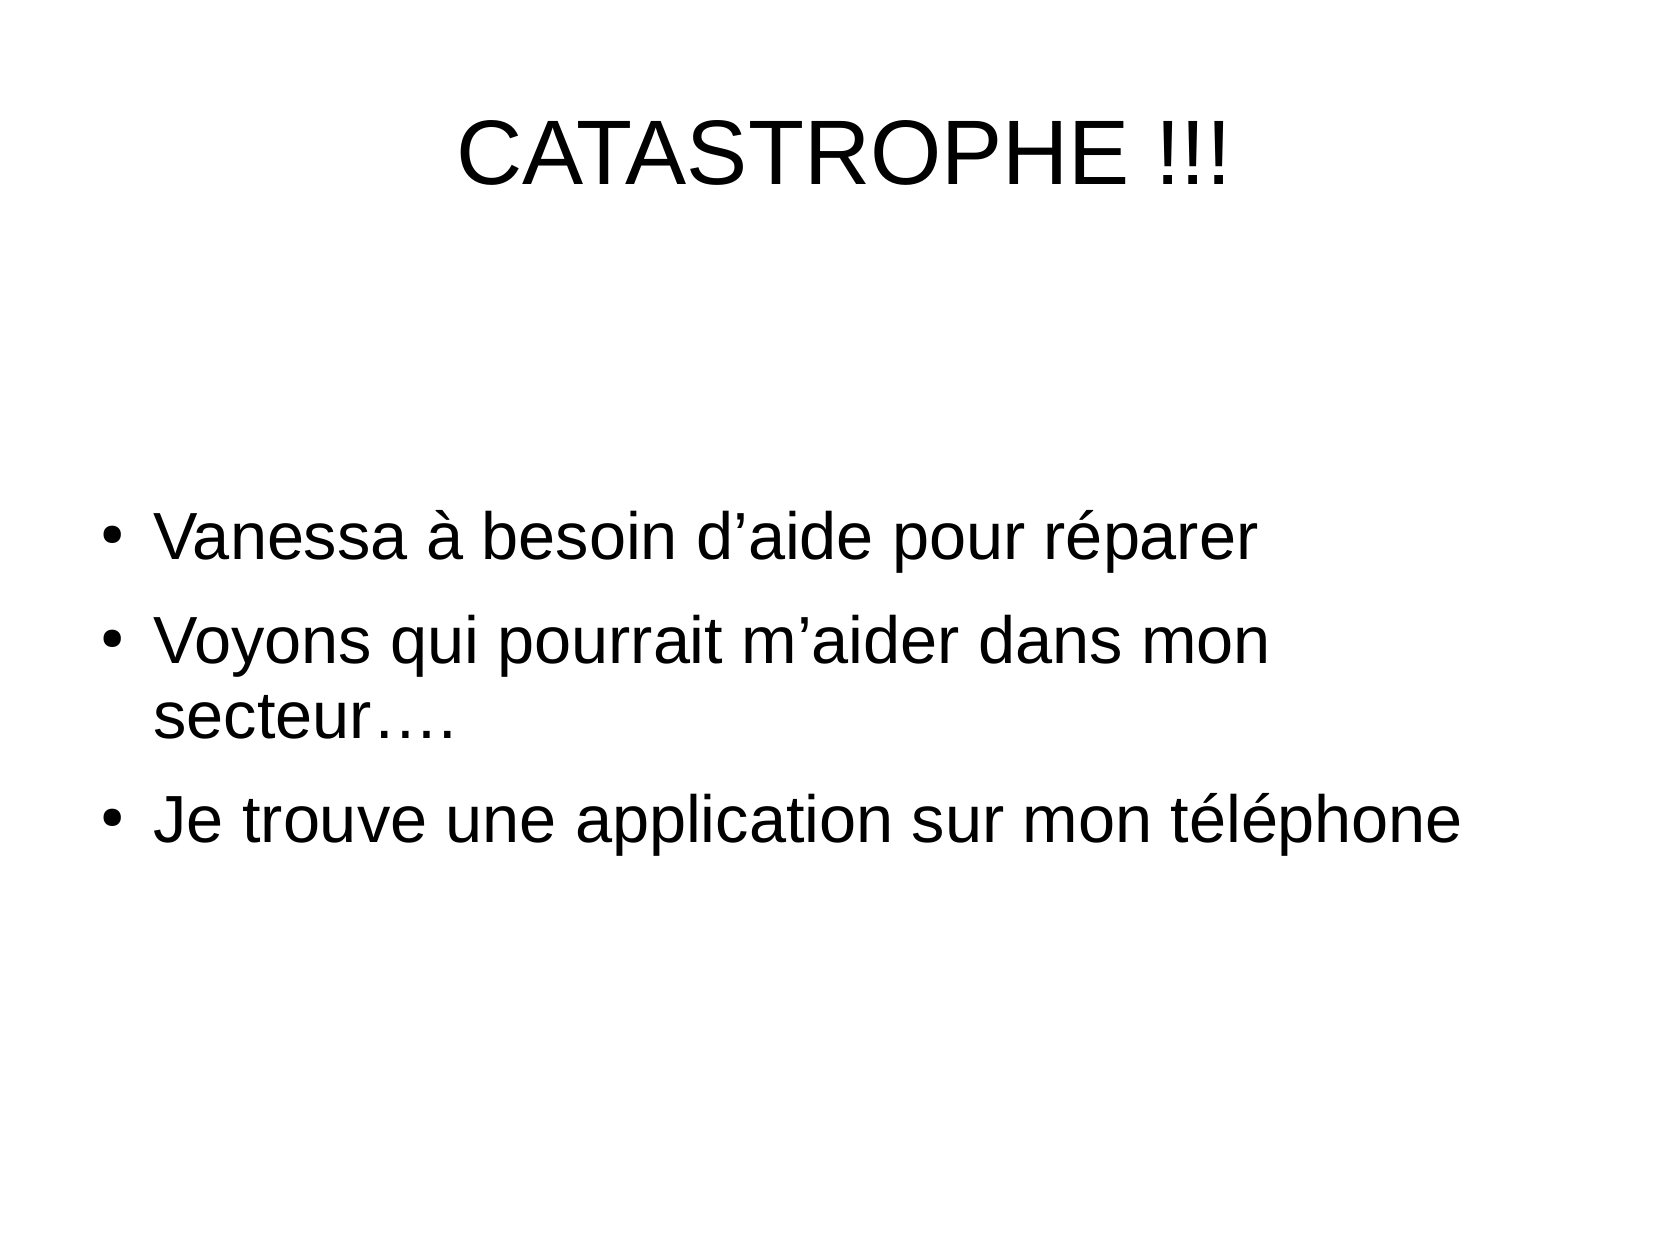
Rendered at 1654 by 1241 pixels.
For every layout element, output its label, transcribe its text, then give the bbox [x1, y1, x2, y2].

title CATASTROPHE !!! [82, 49, 1571, 257]
list Vanessa à besoin d’aide pour réparer Voyons qui pourrait m’aider dans mon secteur…. Je trouve une application sur mon téléphone [82, 290, 1571, 1010]
